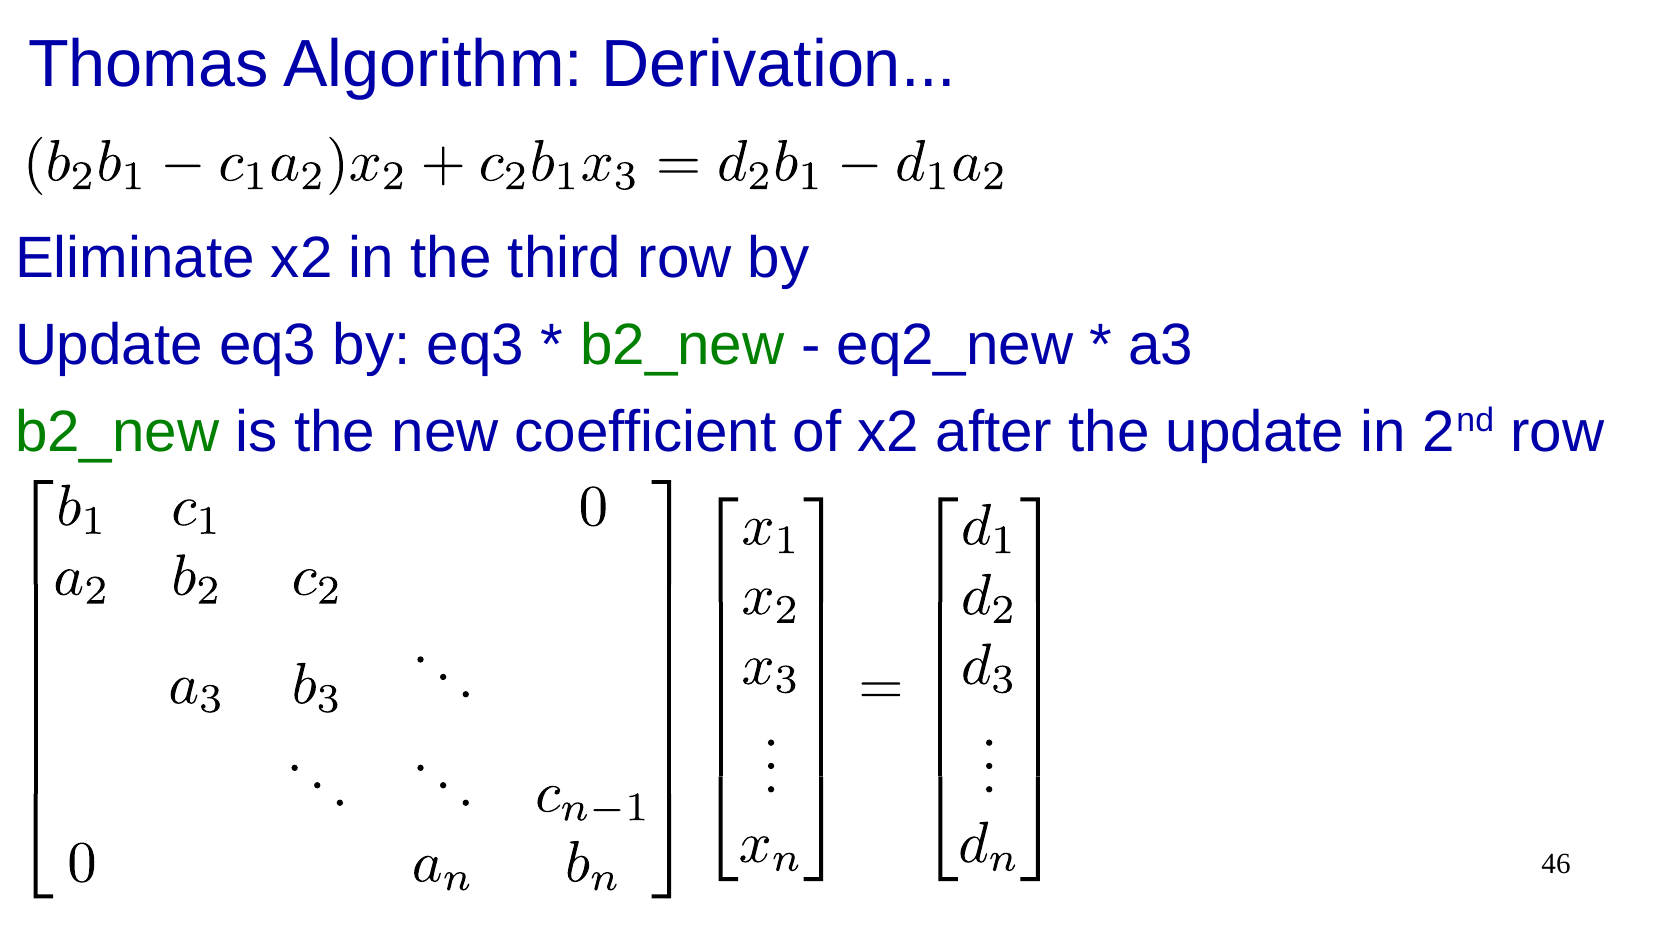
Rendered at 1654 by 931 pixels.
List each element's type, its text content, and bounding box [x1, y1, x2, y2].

text_box [14, 480, 1059, 899]
title Thomas Algorithm: Derivation... [28, 21, 1626, 106]
list Eliminate x2 in the third row by Update eq3 by: eq3 * b2_new - eq2_new * a3 b2_new is the new coefficient of x2 after the update in 2nd row [15, 225, 1630, 931]
text_box [22, 136, 1006, 196]
